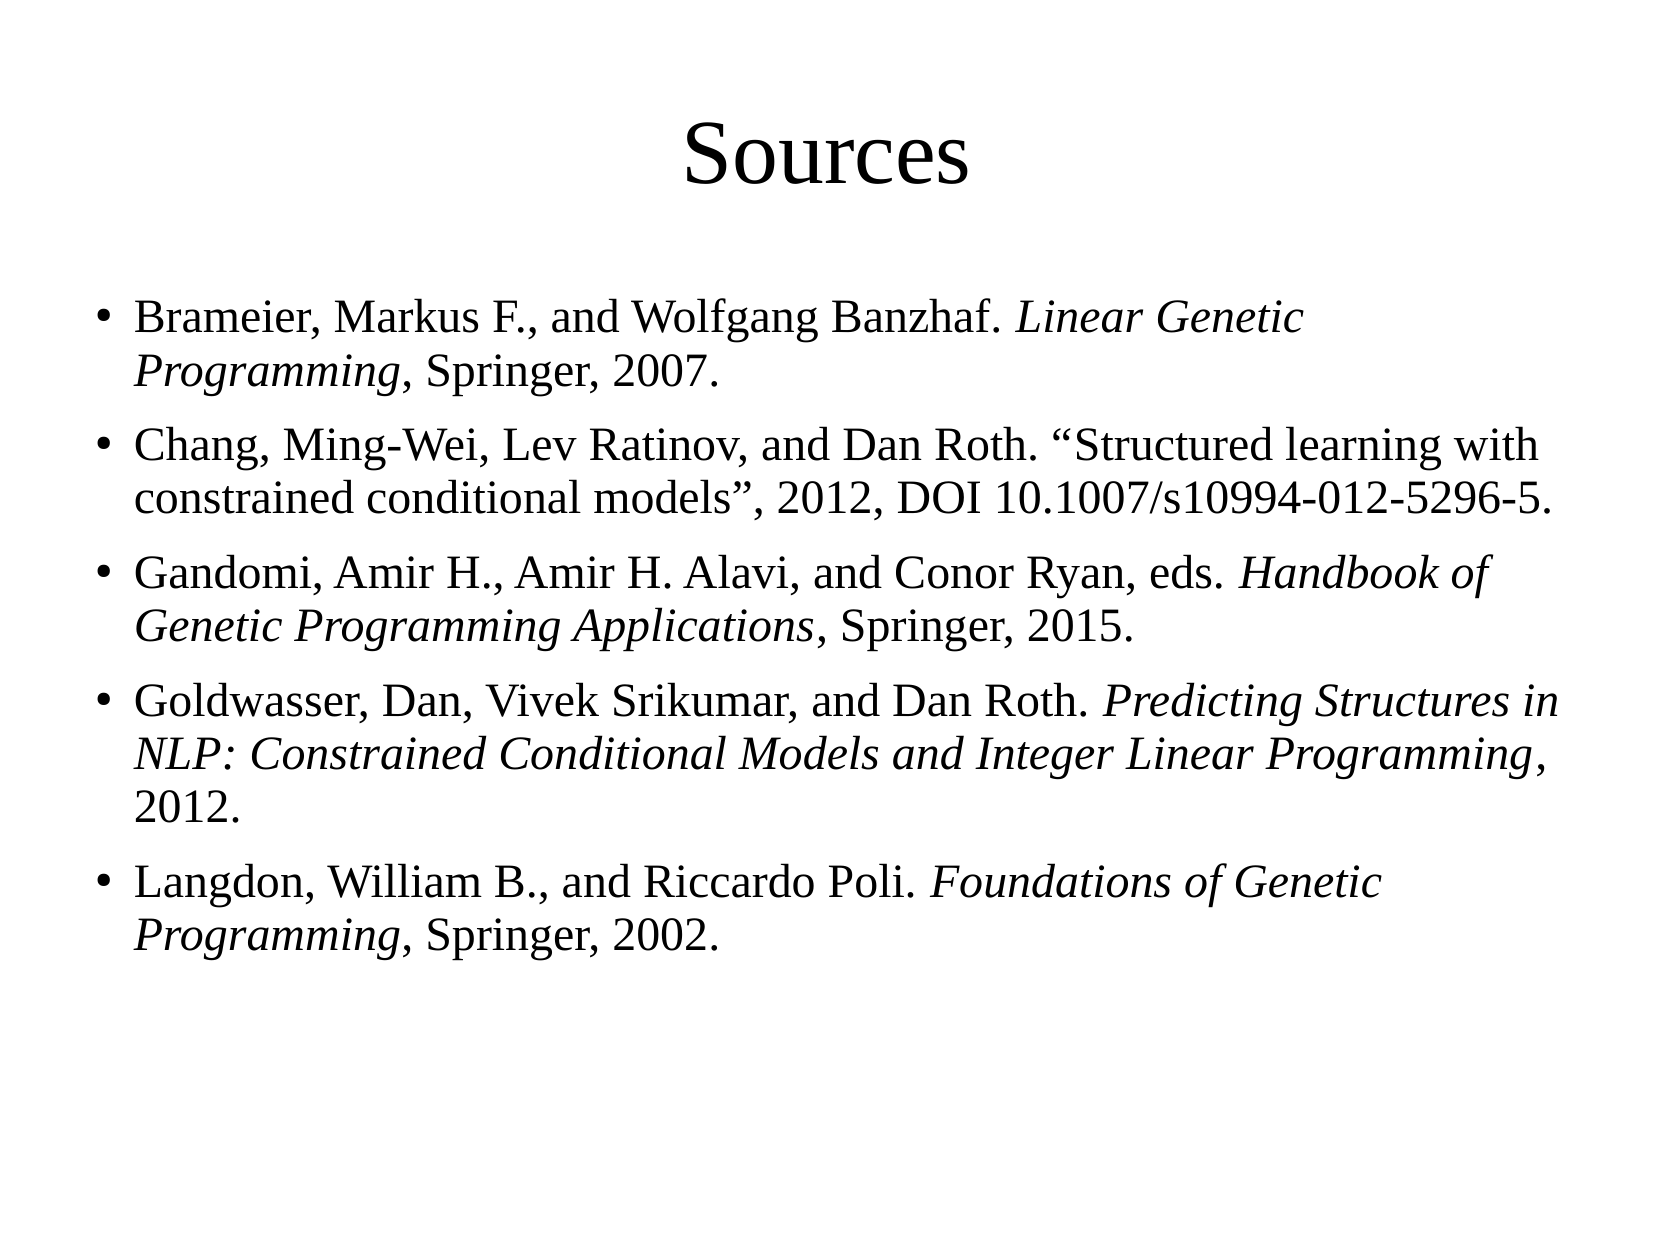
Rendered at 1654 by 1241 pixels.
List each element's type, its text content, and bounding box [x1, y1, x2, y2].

title Sources [82, 49, 1571, 257]
list Brameier, Markus F., and Wolfgang Banzhaf. Linear Genetic Programming, Springer, 2007. Chang, Ming-Wei, Lev Ratinov, and Dan Roth. “Structured learning with constrained conditional models”, 2012, DOI 10.1007/s10994-012-5296-5. Gandomi, Amir H., Amir H. Alavi, and Conor Ryan, eds. Handbook of Genetic Programming Applications, Springer, 2015. Goldwasser, Dan, Vivek Srikumar, and Dan Roth. Predicting Structures in NLP: Constrained Conditional Models and Integer Linear Programming, 2012. Langdon, William B., and Riccardo Poli. Foundations of Genetic Programming, Springer, 2002. [82, 290, 1571, 1010]
